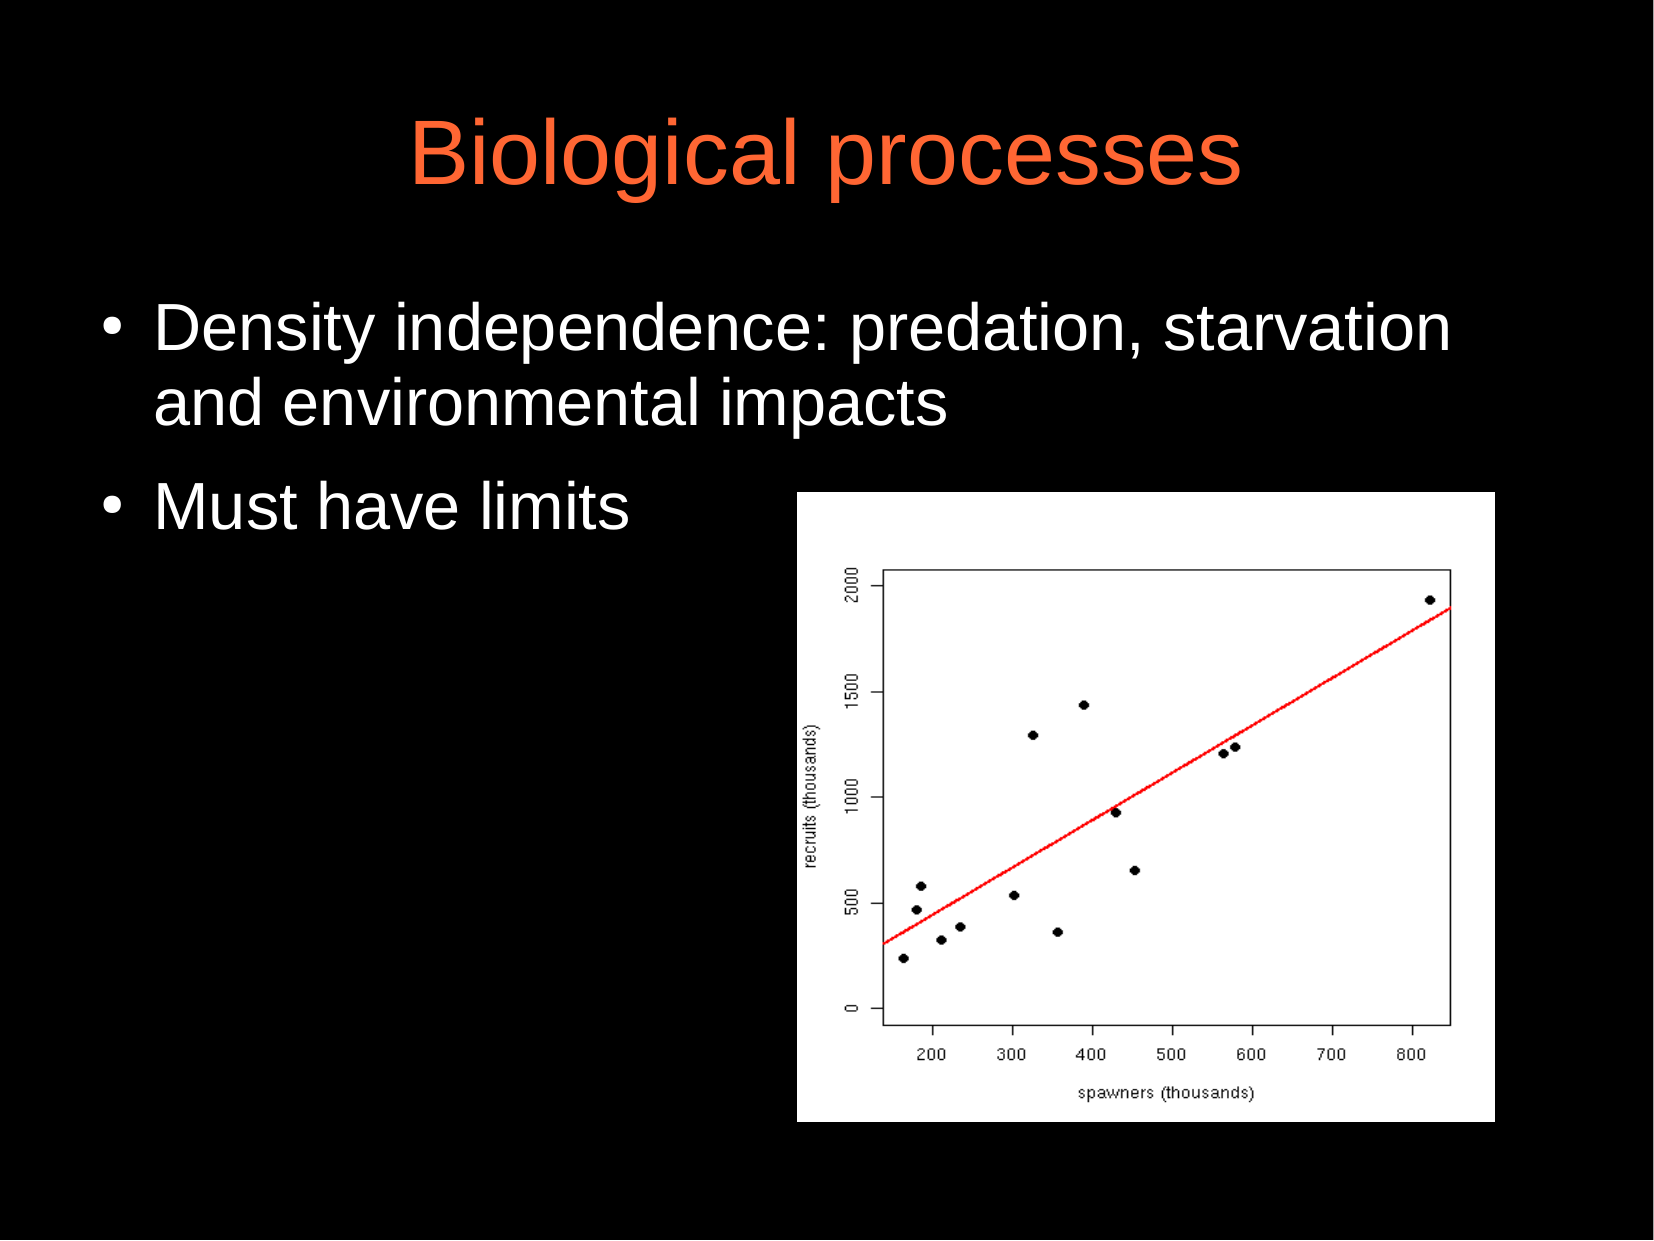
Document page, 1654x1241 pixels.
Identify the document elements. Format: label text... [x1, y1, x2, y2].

title Biological processes [82, 49, 1571, 257]
list Density independence: predation, starvation and environmental impacts Must have limits [82, 290, 1571, 1109]
picture [797, 492, 1495, 1123]
